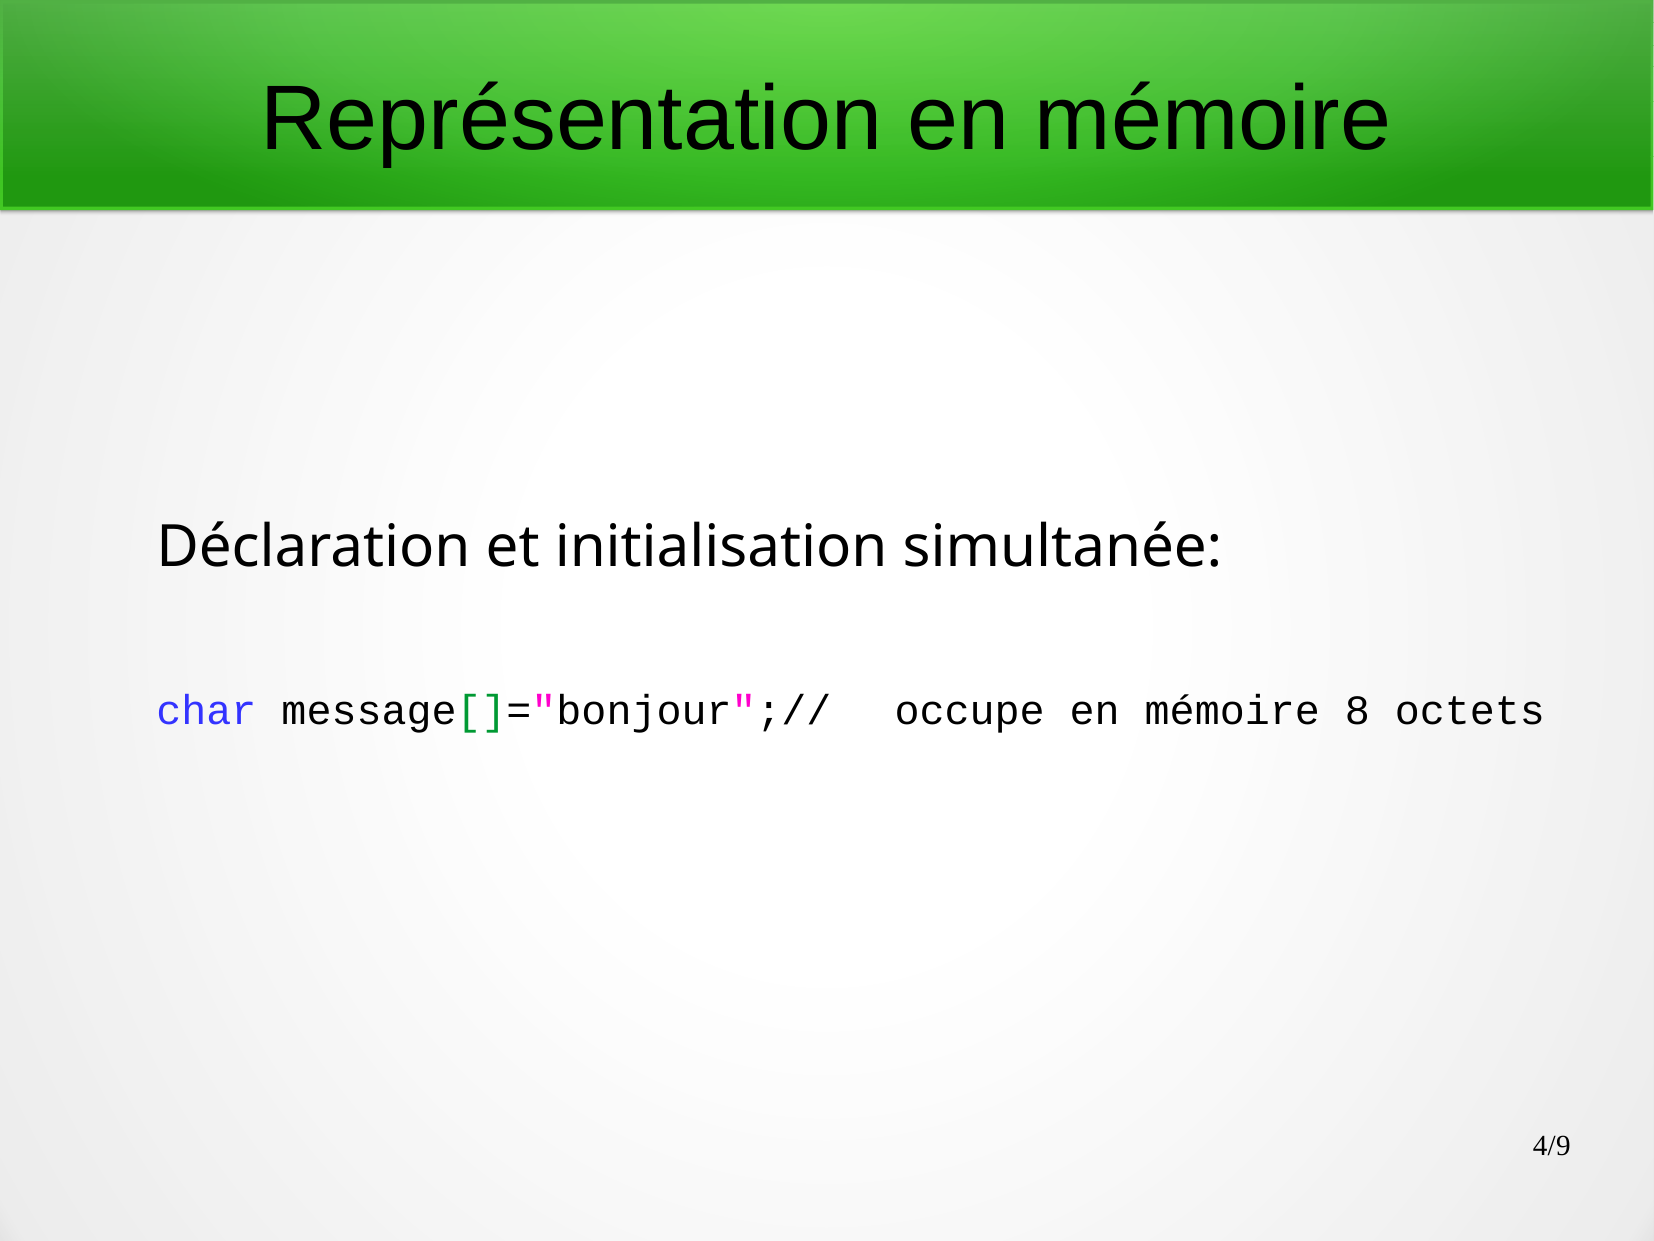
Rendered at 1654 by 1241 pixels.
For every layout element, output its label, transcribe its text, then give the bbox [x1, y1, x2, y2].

subtitle Déclaration et initialisation simultanée: char message[]="bonjour";// occupe en mémoire 8 octets [82, 299, 1571, 1019]
title Représentation en mémoire [82, 47, 1571, 189]
